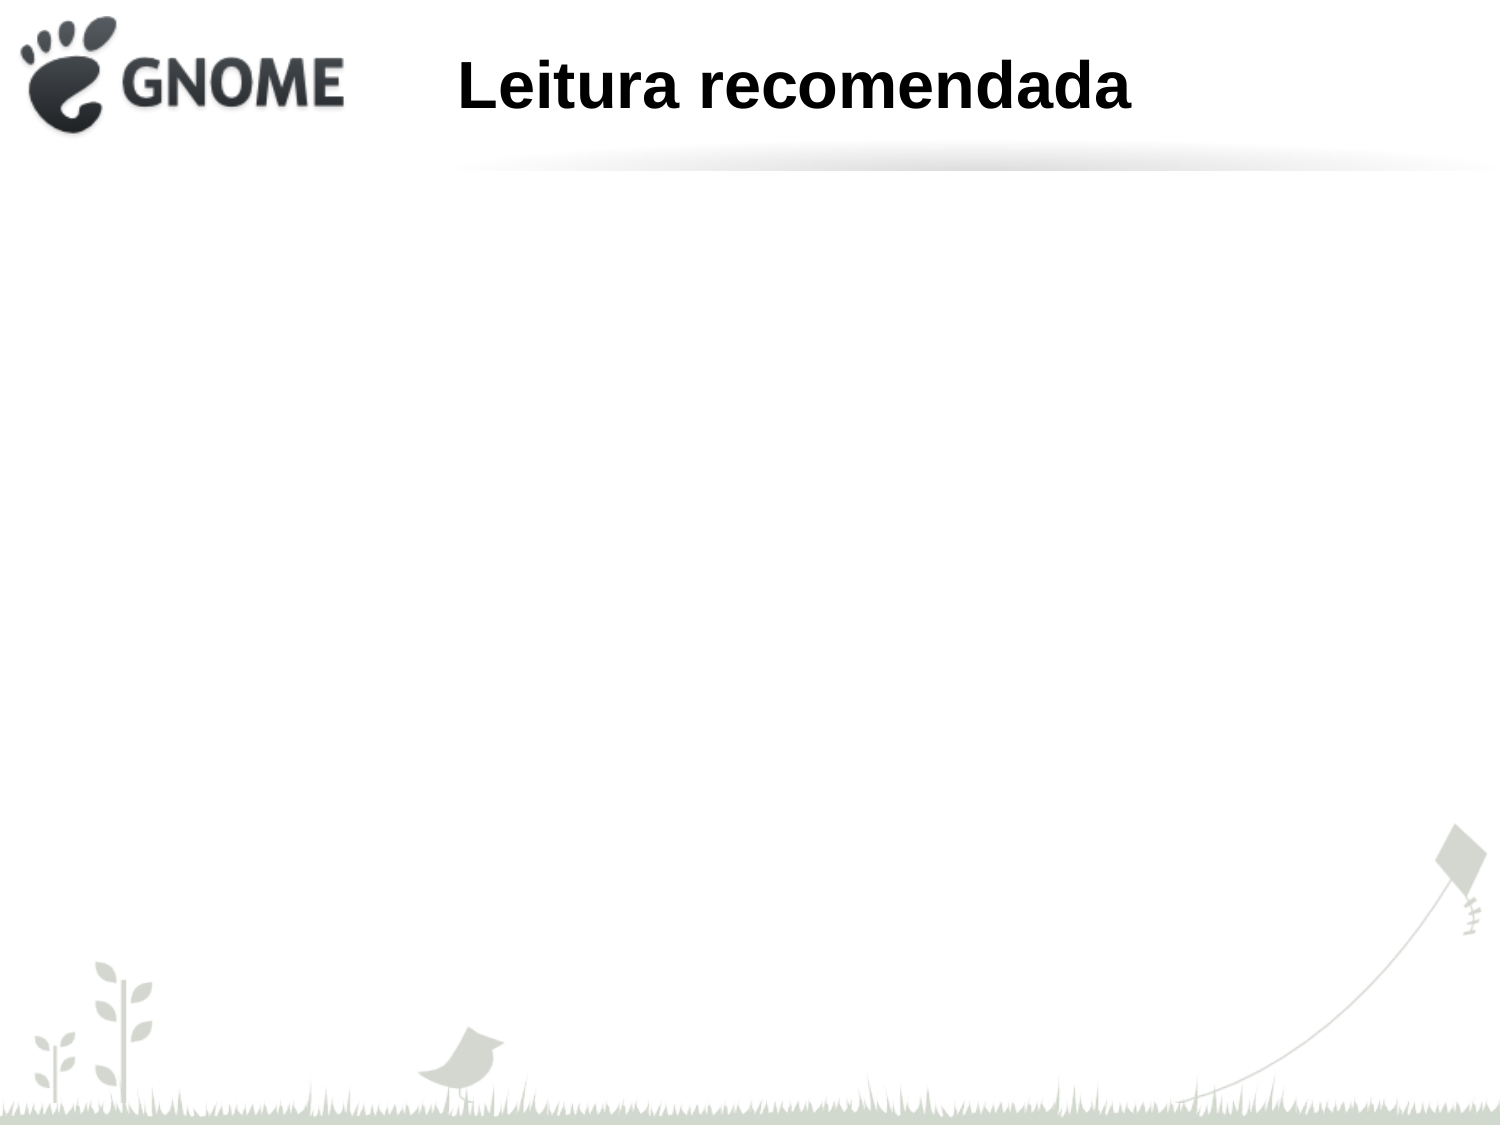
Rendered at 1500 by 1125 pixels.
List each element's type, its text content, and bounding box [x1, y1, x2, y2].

title Leitura recomendada [442, 0, 1500, 178]
picture [16, 15, 349, 142]
picture [0, 815, 1500, 1125]
